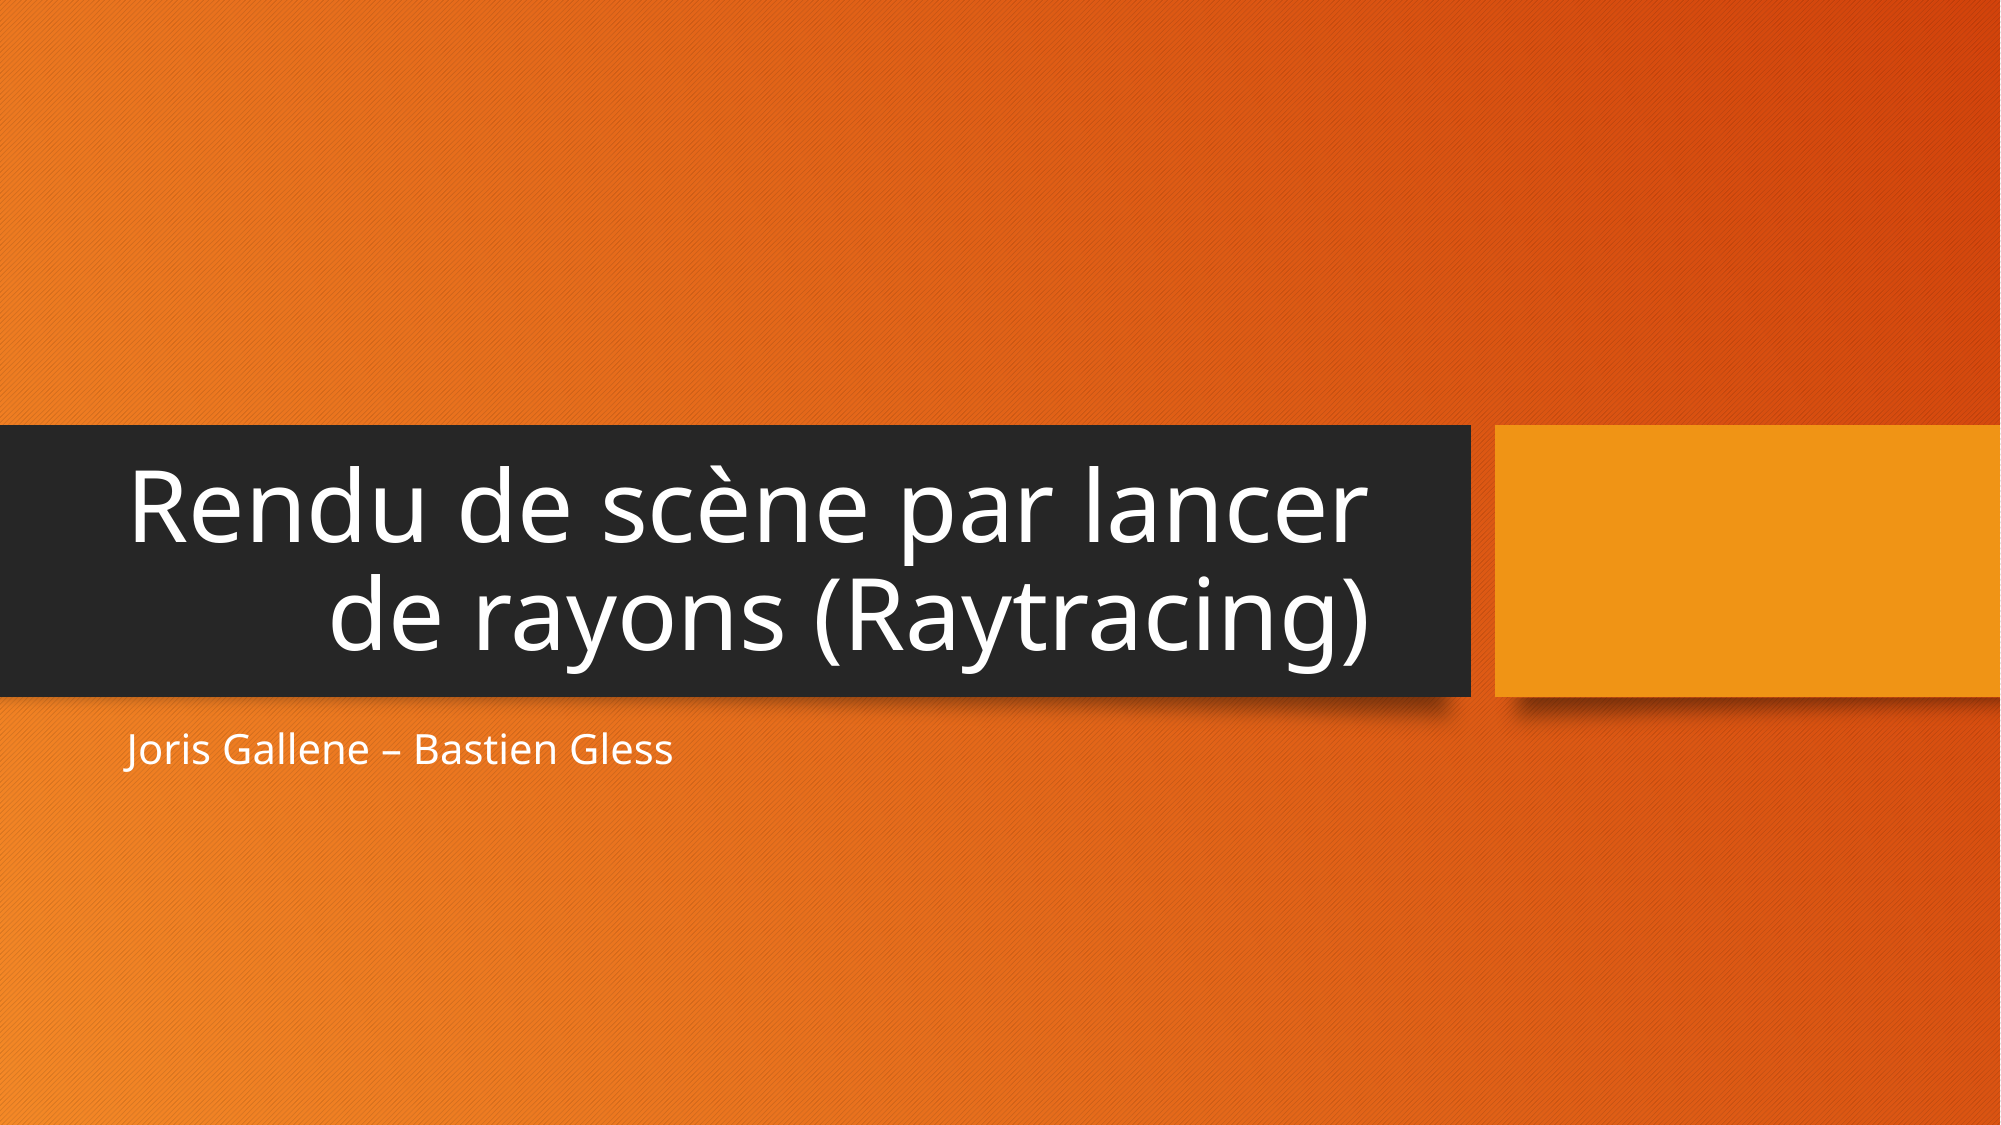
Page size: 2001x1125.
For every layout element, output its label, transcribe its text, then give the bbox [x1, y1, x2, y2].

subtitle Joris Gallene – Bastien Gless [111, 720, 1448, 905]
title Rendu de scène par lancer de rayons (Raytracing) [111, 448, 1448, 674]
